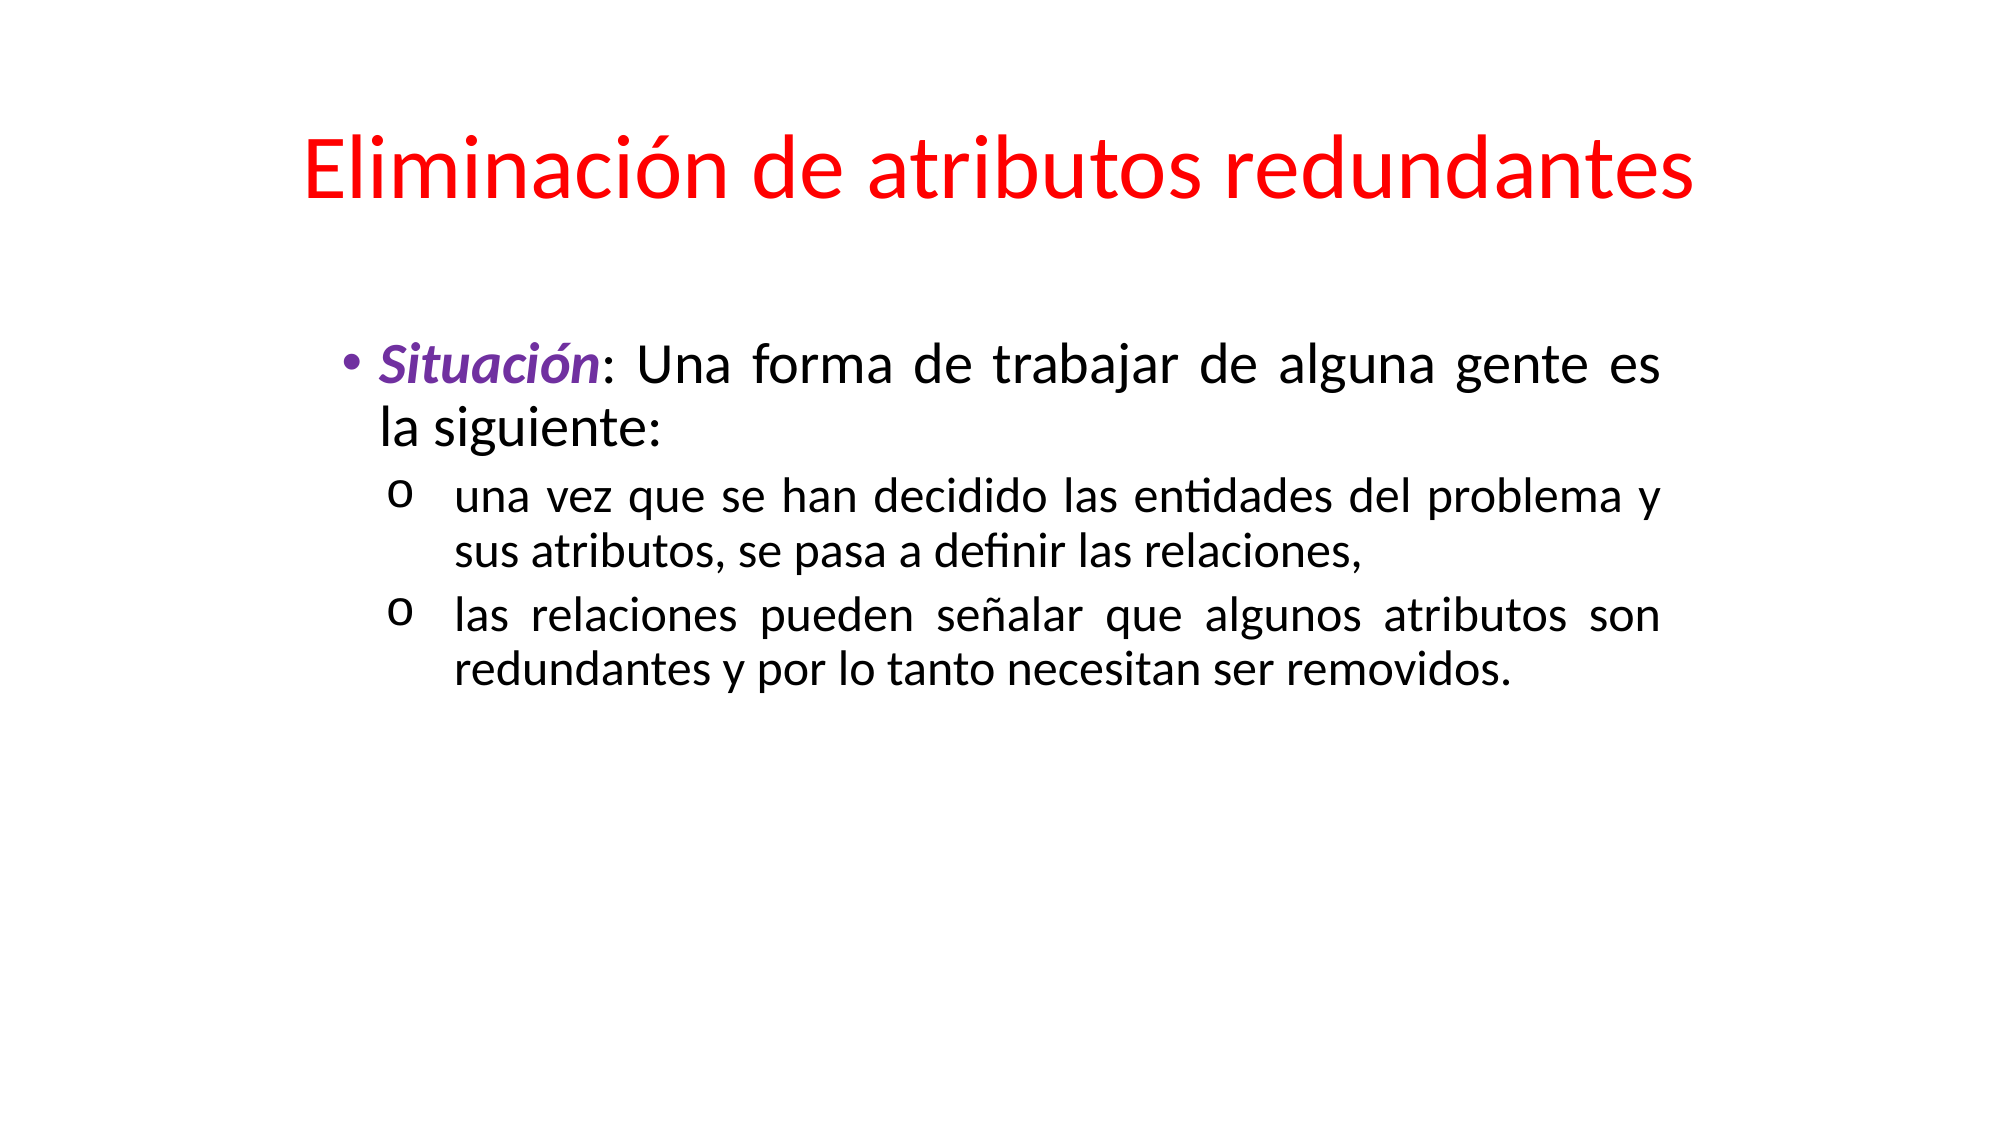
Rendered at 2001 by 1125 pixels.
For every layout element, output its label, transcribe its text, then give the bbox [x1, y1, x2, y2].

title Eliminación de atributos redundantes [137, 59, 1863, 278]
list Situación: Una forma de trabajar de alguna gente es la siguiente: una vez que se han decidido las entidades del problema y sus atributos, se pasa a definir las relaciones, las relaciones pueden señalar que algunos atributos son redundantes y por lo tanto necesitan ser removidos. [326, 326, 1677, 839]
